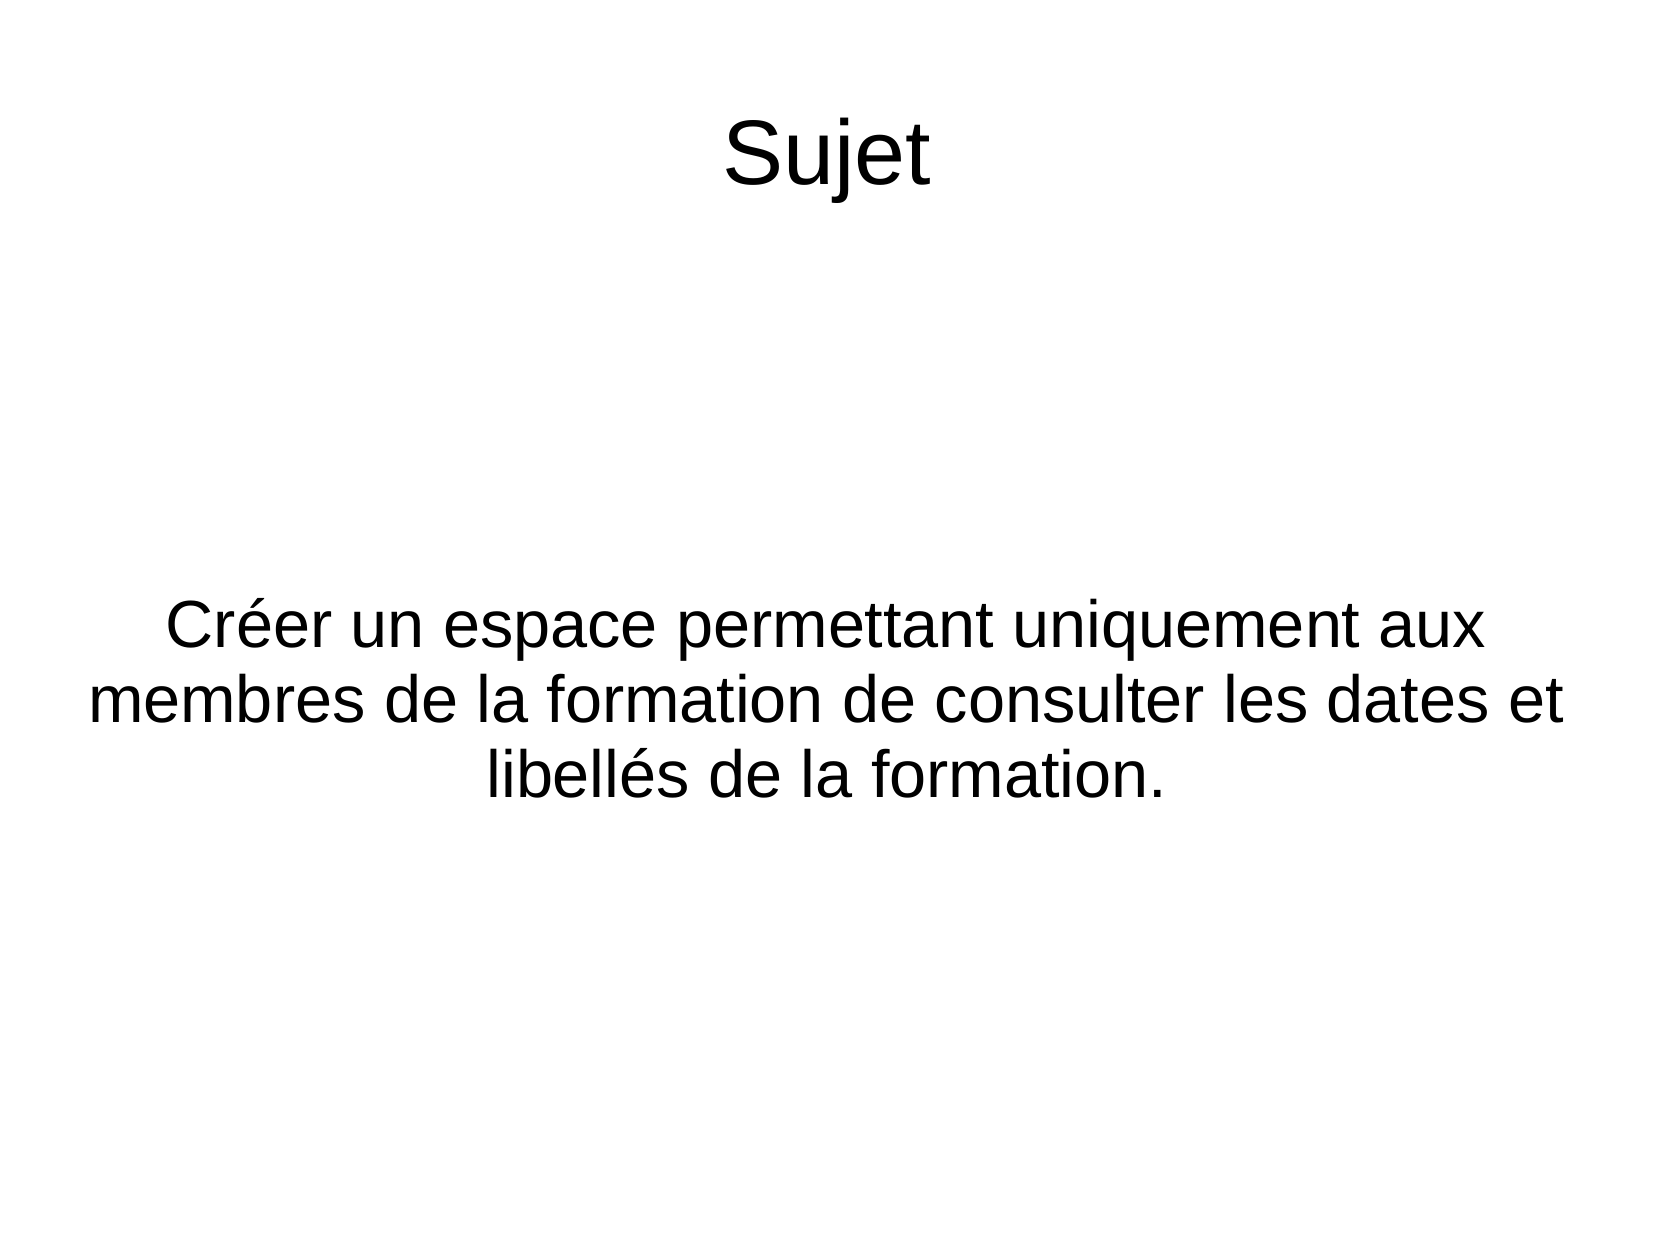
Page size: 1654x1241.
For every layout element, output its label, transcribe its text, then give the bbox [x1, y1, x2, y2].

title Sujet [82, 49, 1571, 257]
subtitle Créer un espace permettant uniquement aux membres de la formation de consulter les dates et libellés de la formation. [82, 290, 1571, 1109]
